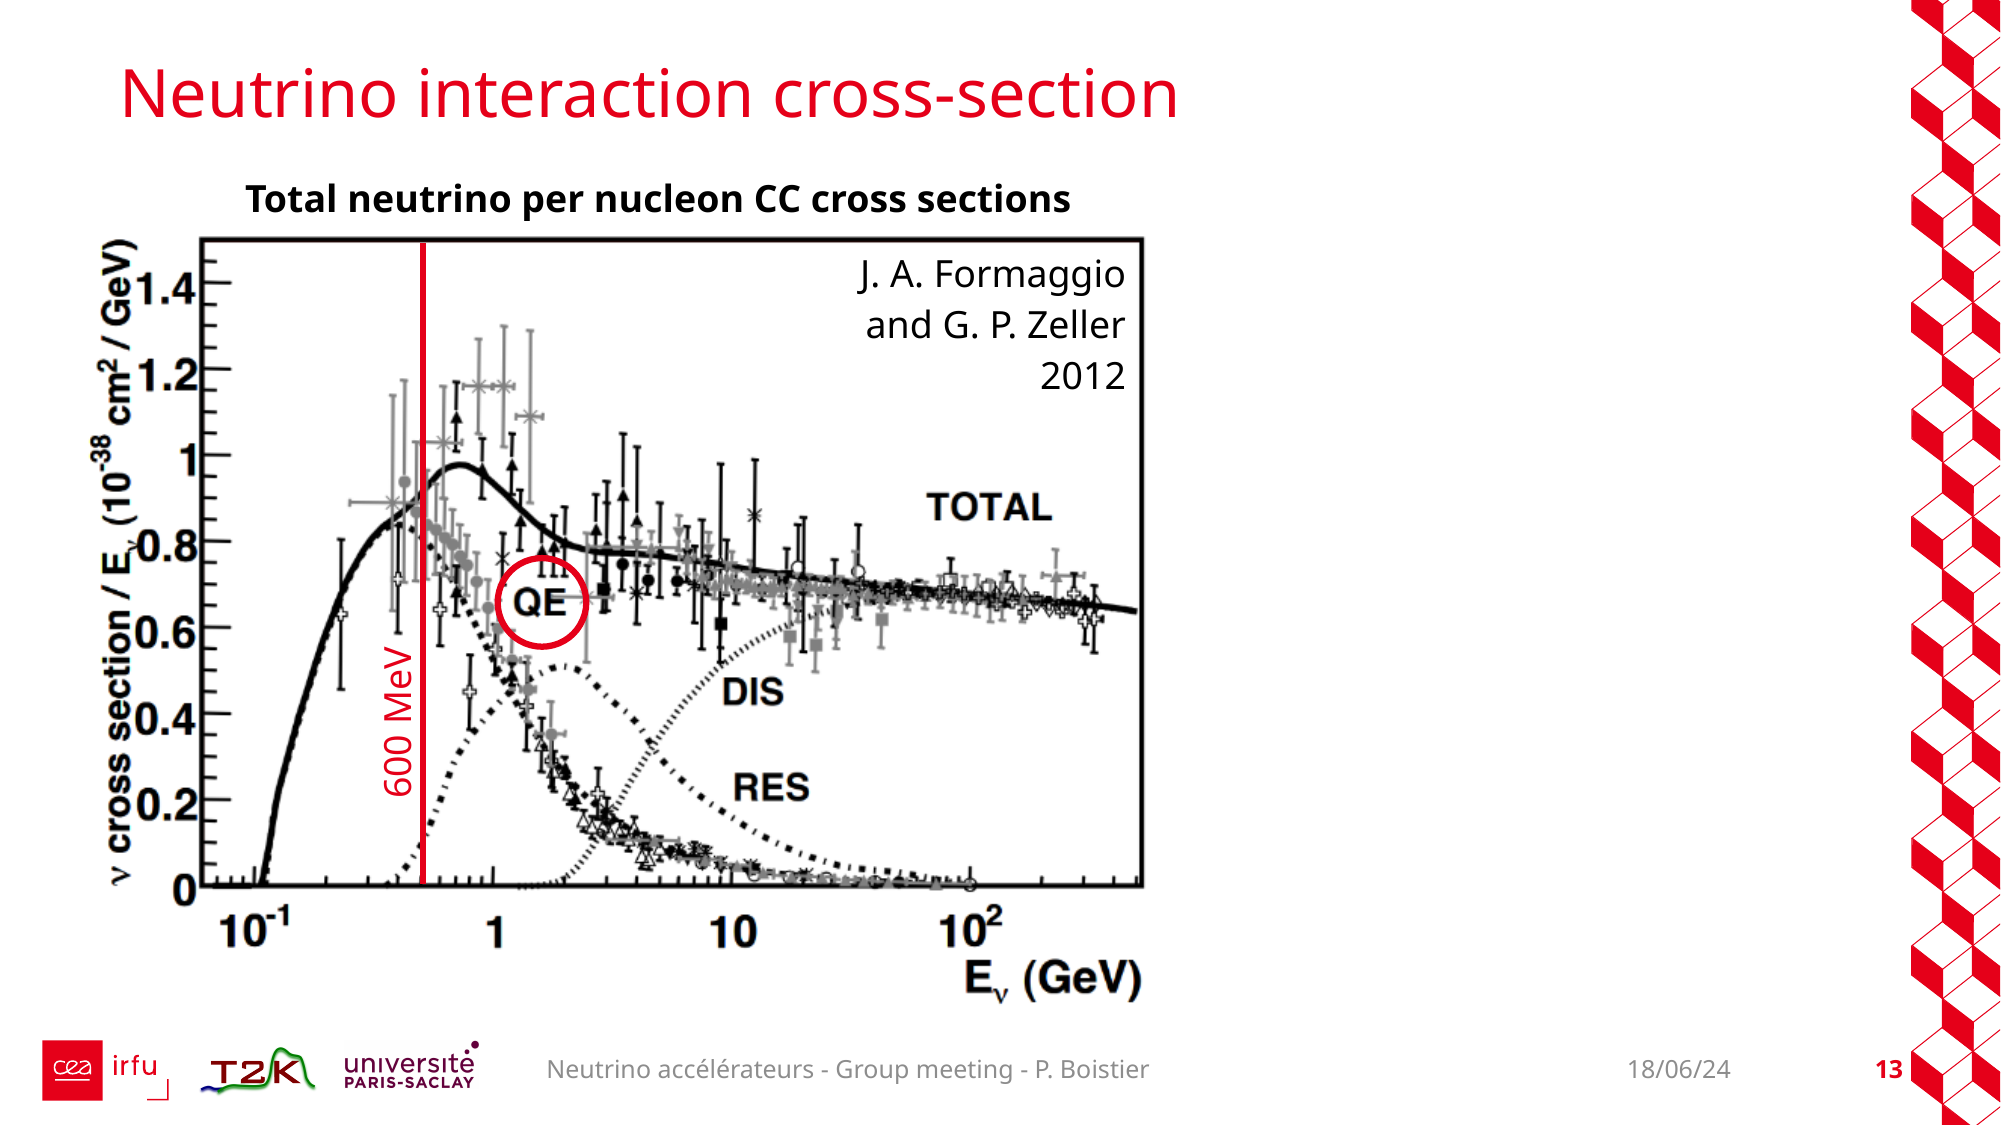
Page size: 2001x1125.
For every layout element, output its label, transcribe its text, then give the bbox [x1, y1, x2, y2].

text_box Total neutrino per nucleon CC cross sections [230, 165, 1205, 286]
text_box 600 MeV [363, 607, 432, 814]
picture [196, 1040, 318, 1101]
picture [80, 220, 1172, 1010]
title Neutrino interaction cross-section [119, 52, 1881, 196]
picture [344, 1040, 479, 1089]
text_box J. A. Formaggio and G. P. Zeller 2012 [770, 286, 1141, 413]
